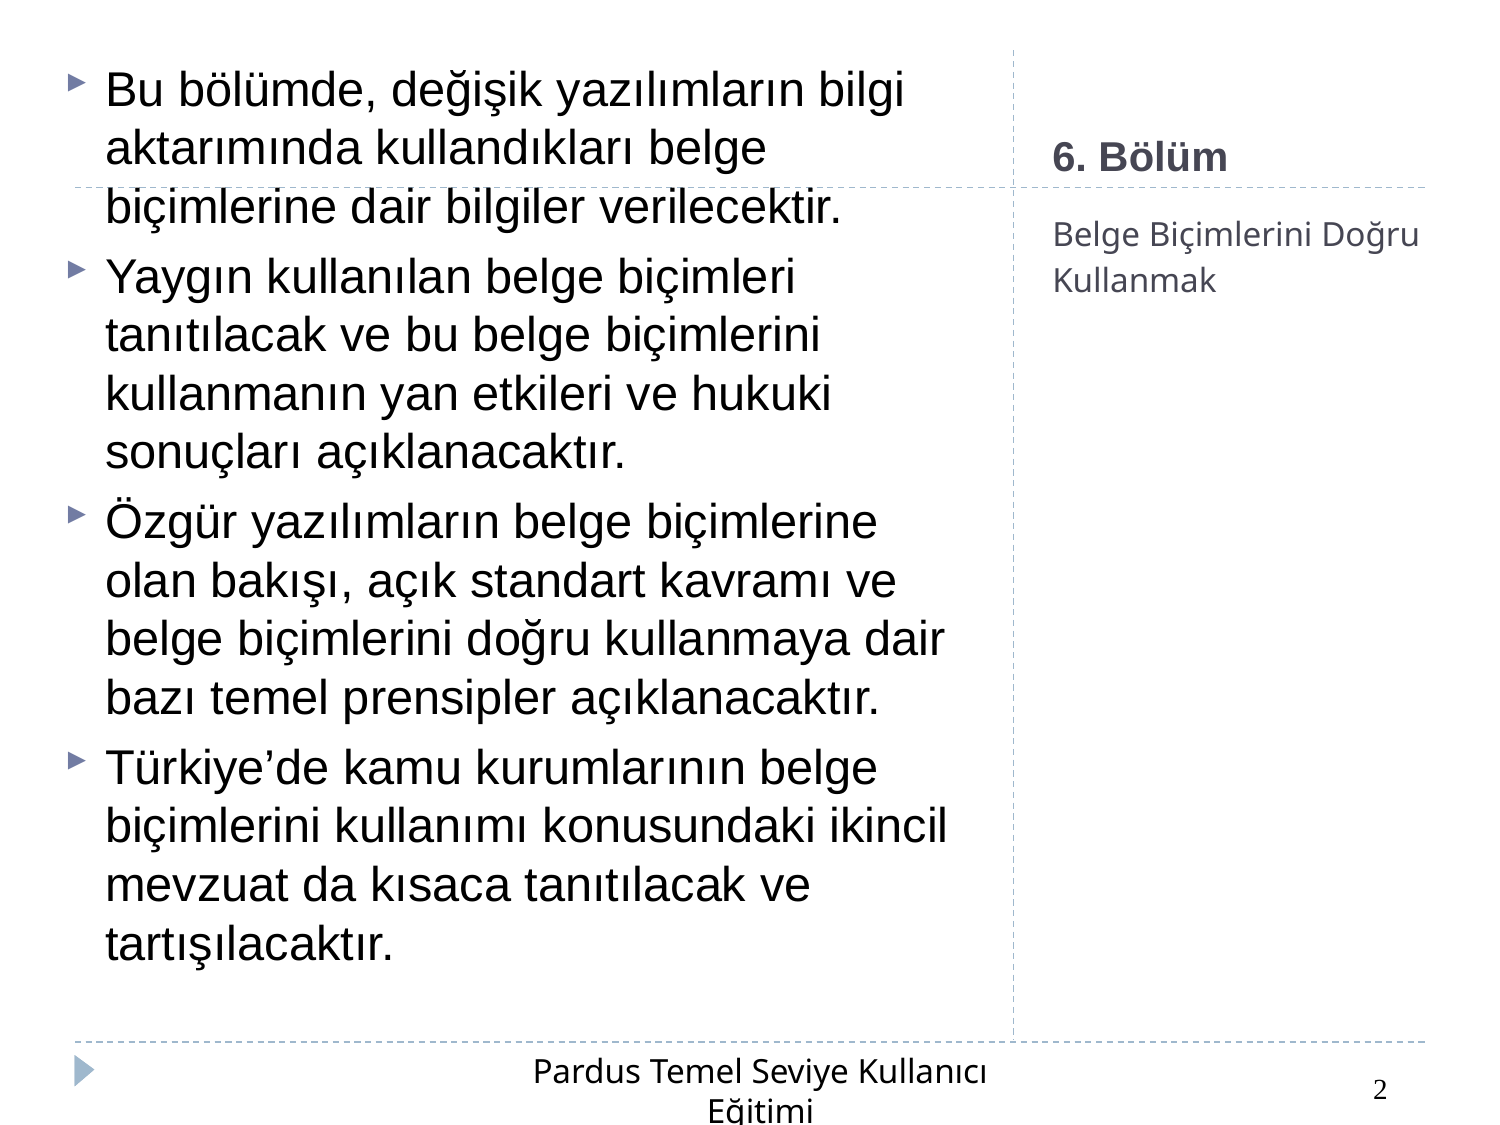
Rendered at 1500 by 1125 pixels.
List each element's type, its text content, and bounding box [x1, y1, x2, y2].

list Belge Biçimlerini Doğru Kullanmak [1037, 200, 1450, 995]
title 6. Bölüm [1037, 50, 1450, 188]
list Bu bölümde, değişik yazılımların bilgi aktarımında kullandıkları belge biçimlerine dair bilgiler verilecektir. Yaygın kullanılan belge biçimleri tanıtılacak ve bu belge biçimlerini kullanmanın yan etkileri ve hukuki sonuçları açıklanacaktır. Özgür yazılımların belge biçimlerine olan bakışı, açık standart kavramı ve belge biçimlerini doğru kullanmaya dair bazı temel prensipler açıklanacaktır. Türkiye’de kamu kurumlarının belge biçimlerini kullanımı konusundaki ikincil mevzuat da kısaca tanıtılacak ve tartışılacaktır. [50, 50, 988, 988]
